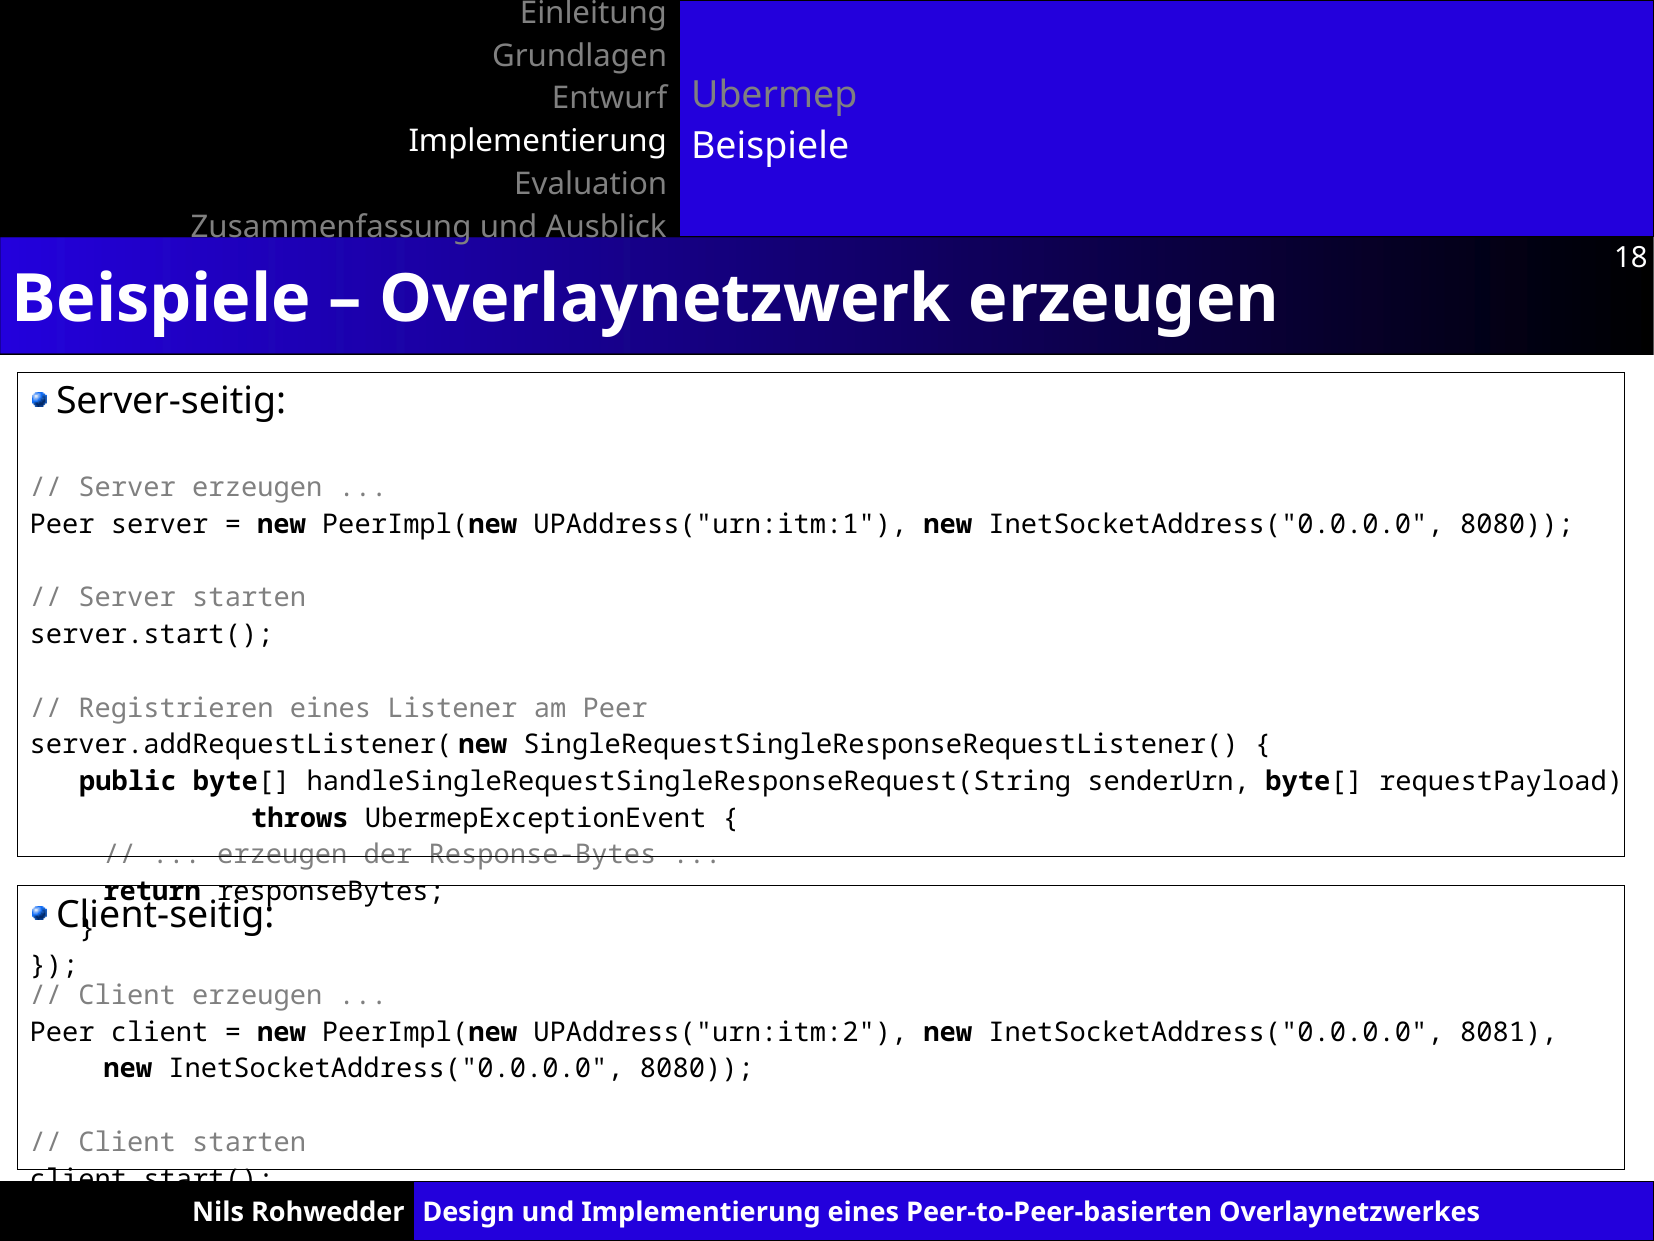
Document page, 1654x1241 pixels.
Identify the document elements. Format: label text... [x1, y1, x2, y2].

text_box Server-seitig: [17, 372, 1625, 857]
title Beispiele – Overlaynetzwerk erzeugen [11, 236, 1506, 355]
picture [32, 392, 47, 407]
picture [1506, 237, 1654, 355]
picture [32, 906, 47, 920]
list // Server erzeugen ... Peer server = new PeerImpl(new UPAddress("urn:itm:1"), new InetSocketAddress("0.0.0.0", 8080)); // Server starten server.start(); // Registrieren eines Listener am Peer server.addRequestListener( new SingleRequestSingleResponseRequestListener() { public byte[] handleSingleRequestSingleResponseRequest(String senderUrn, byte[] requestPayload) throws UbermepExceptionEvent { // ... erzeugen der Response-Bytes ... return responseBytes; } }); [29, 431, 1654, 875]
list // Client erzeugen ... Peer client = new PeerImpl(new UPAddress("urn:itm:2"), new InetSocketAddress("0.0.0.0", 8081), new InetSocketAddress("0.0.0.0", 8080)); // Client starten client.start(); [29, 1170, 1589, 1176]
picture [0, 237, 11, 355]
text_box Client-seitig: [17, 885, 1625, 1170]
